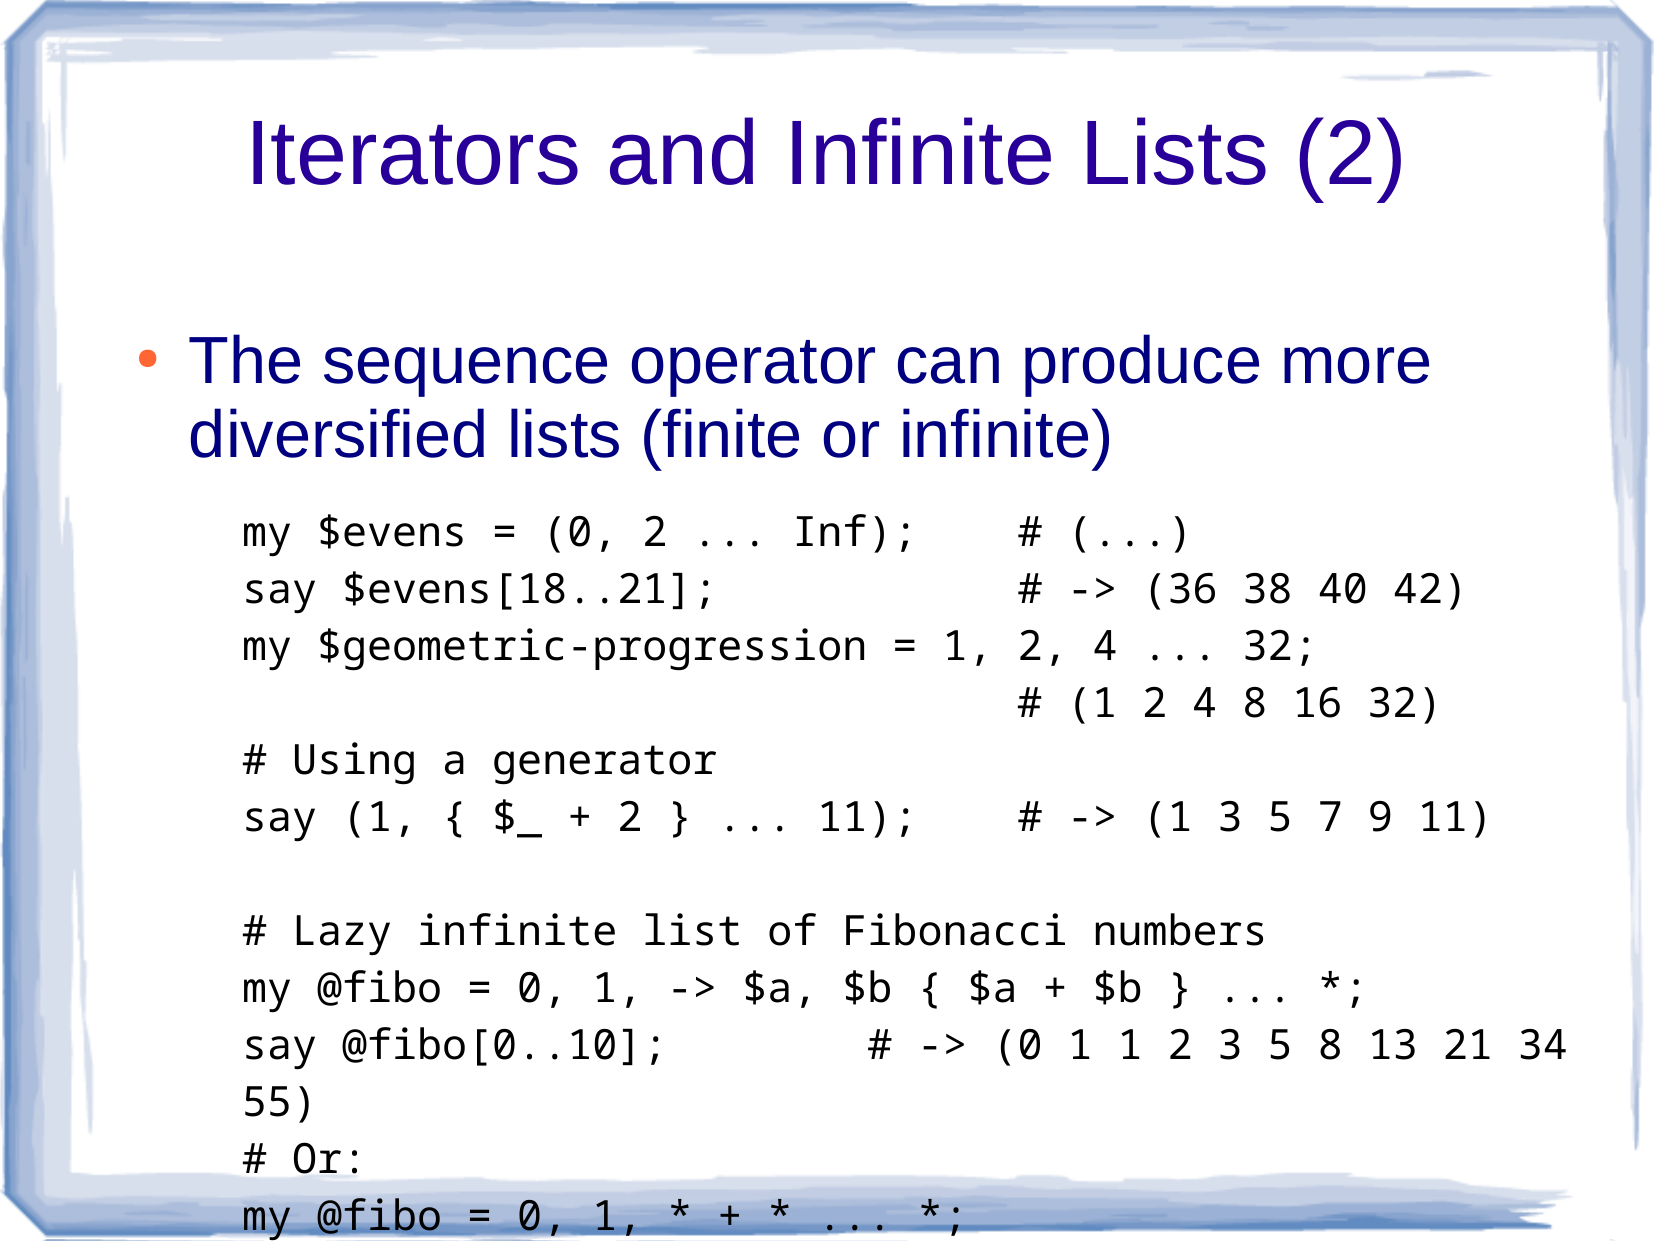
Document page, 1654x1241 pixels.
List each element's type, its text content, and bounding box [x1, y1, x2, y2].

picture [0, 0, 1654, 1241]
title Iterators and Infinite Lists (2) [82, 49, 1571, 257]
list The sequence operator can produce more diversified lists (finite or infinite) my $evens = (0, 2 ... Inf); # (...) say $evens[18..21]; # -> (36 38 40 42) my $geometric-progression = 1, 2, 4 ... 32; # (1 2 4 8 16 32) # Using a generator say (1, { $_ + 2 } ... 11); # -> (1 3 5 7 9 11) # Lazy infinite list of Fibonacci numbers my @fibo = 0, 1, -> $a, $b { $a + $b } ... *; say @fibo[0..10]; # -> (0 1 1 2 3 5 8 13 21 34 55) # Or: my @fibo = 0, 1, * + * ... *; say @fibo[^10]; # -> (0 1 1 2 3 5 8 13 21 34) [118, 242, 1571, 1142]
